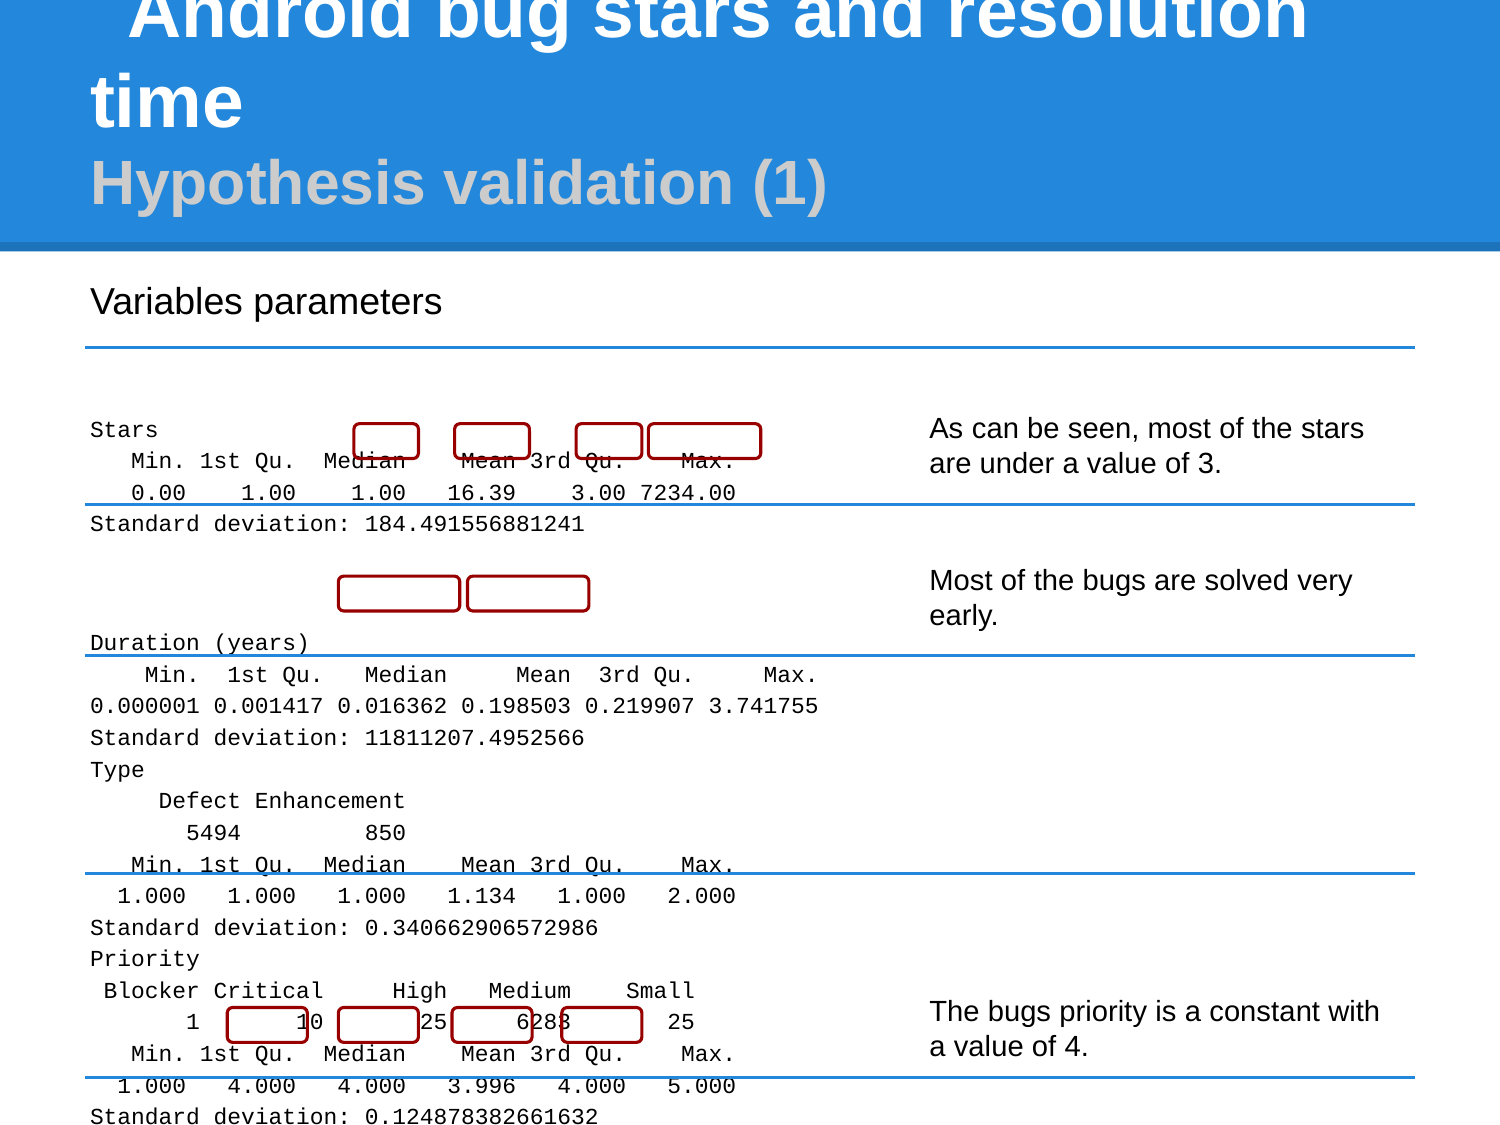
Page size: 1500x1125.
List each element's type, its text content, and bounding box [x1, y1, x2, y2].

text_box As can be seen, most of the stars are under a value of 3. [914, 393, 1398, 494]
title Android bug stars and resolution time Hypothesis validation (1) [75, 0, 1475, 233]
text_box Most of the bugs are solved very early. [914, 546, 1398, 647]
text_box The bugs priority is a constant with a value of 4. [914, 977, 1398, 1078]
list Variables parameters Stars Min. 1st Qu. Median Mean 3rd Qu. Max. 0.00 1.00 1.00 16.39 3.00 7234.00 Standard deviation: 184.491556881241 Duration (years) Min. 1st Qu. Median Mean 3rd Qu. Max. 0.000001 0.001417 0.016362 0.198503 0.219907 3.741755 Standard deviation: 11811207.4952566 Type Defect Enhancement 5494 850 Min. 1st Qu. Median Mean 3rd Qu. Max. 1.000 1.000 1.000 1.134 1.000 2.000 Standard deviation: 0.340662906572986 Priority Blocker Critical High Medium Small 1 10 25 6283 25 Min. 1st Qu. Median Mean 3rd Qu. Max. 1.000 4.000 4.000 3.996 4.000 5.000 Standard deviation: 0.124878382661632 [75, 262, 1425, 1125]
